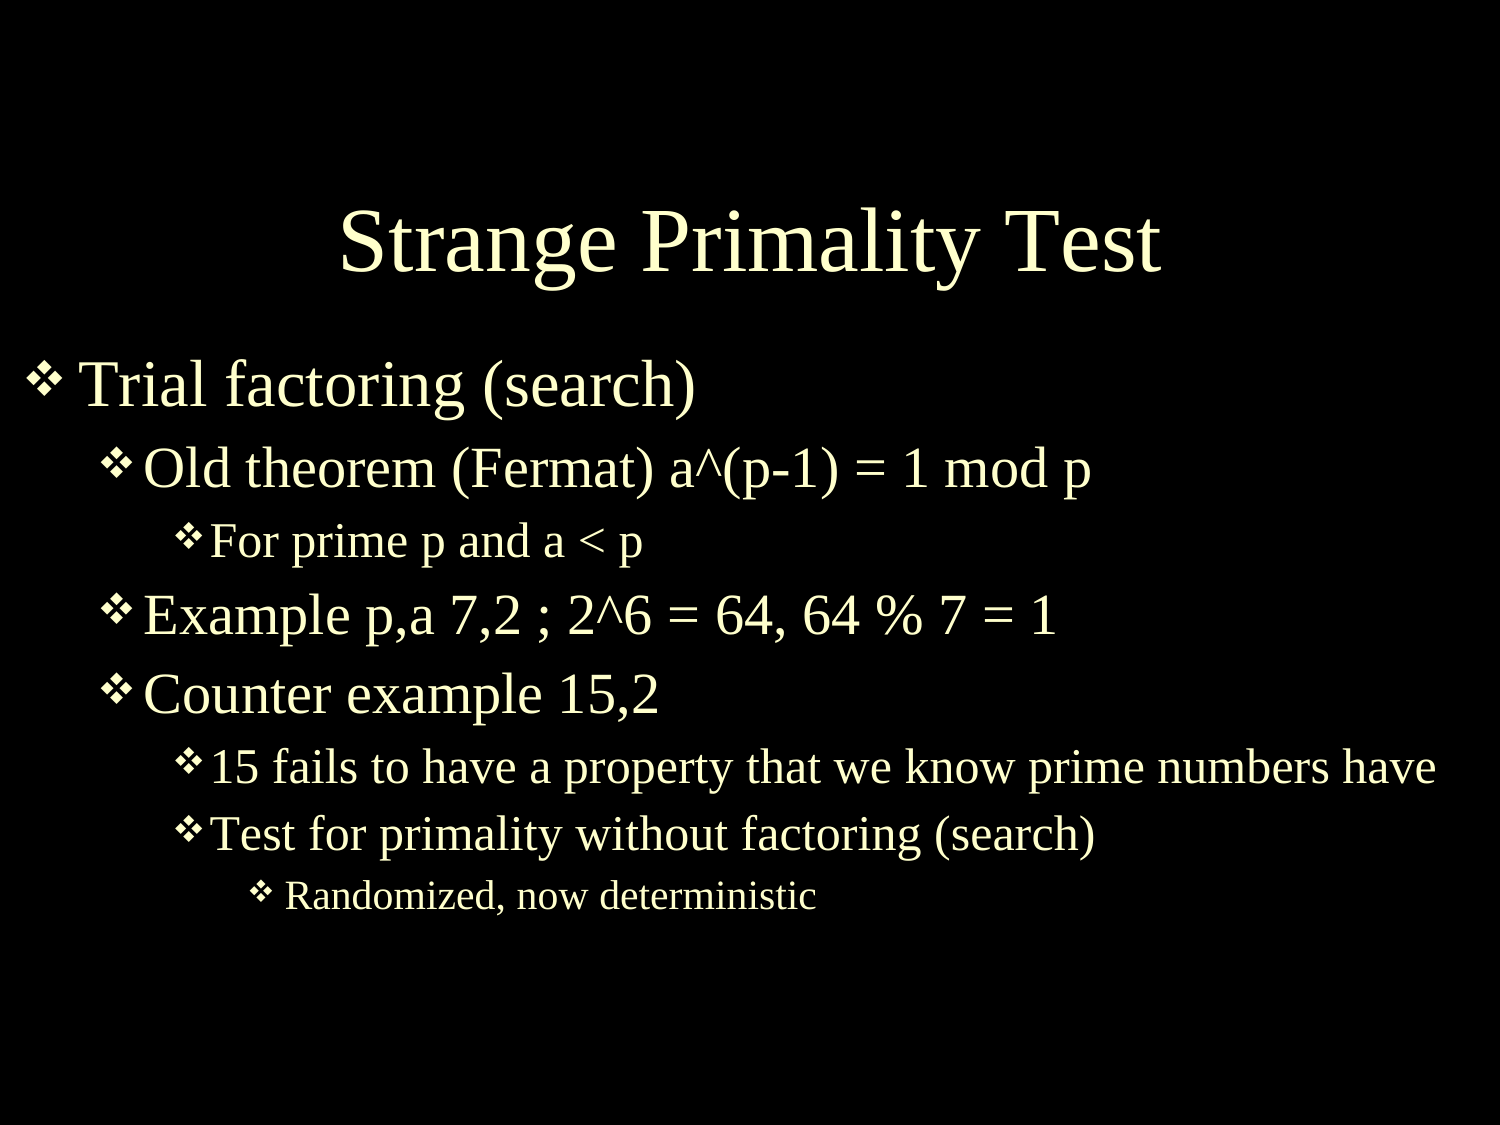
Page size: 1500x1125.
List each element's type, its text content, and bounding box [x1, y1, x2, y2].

title Strange Primality Test [22, 145, 1480, 336]
list Trial factoring (search) Old theorem (Fermat) a^(p-1) = 1 mod p For prime p and a < p Example p,a 7,2 ; 2^6 = 64, 64 % 7 = 1 Counter example 15,2 15 fails to have a property that we know prime numbers have Test for primality without factoring (search) Randomized, now deterministic [22, 347, 1482, 1090]
